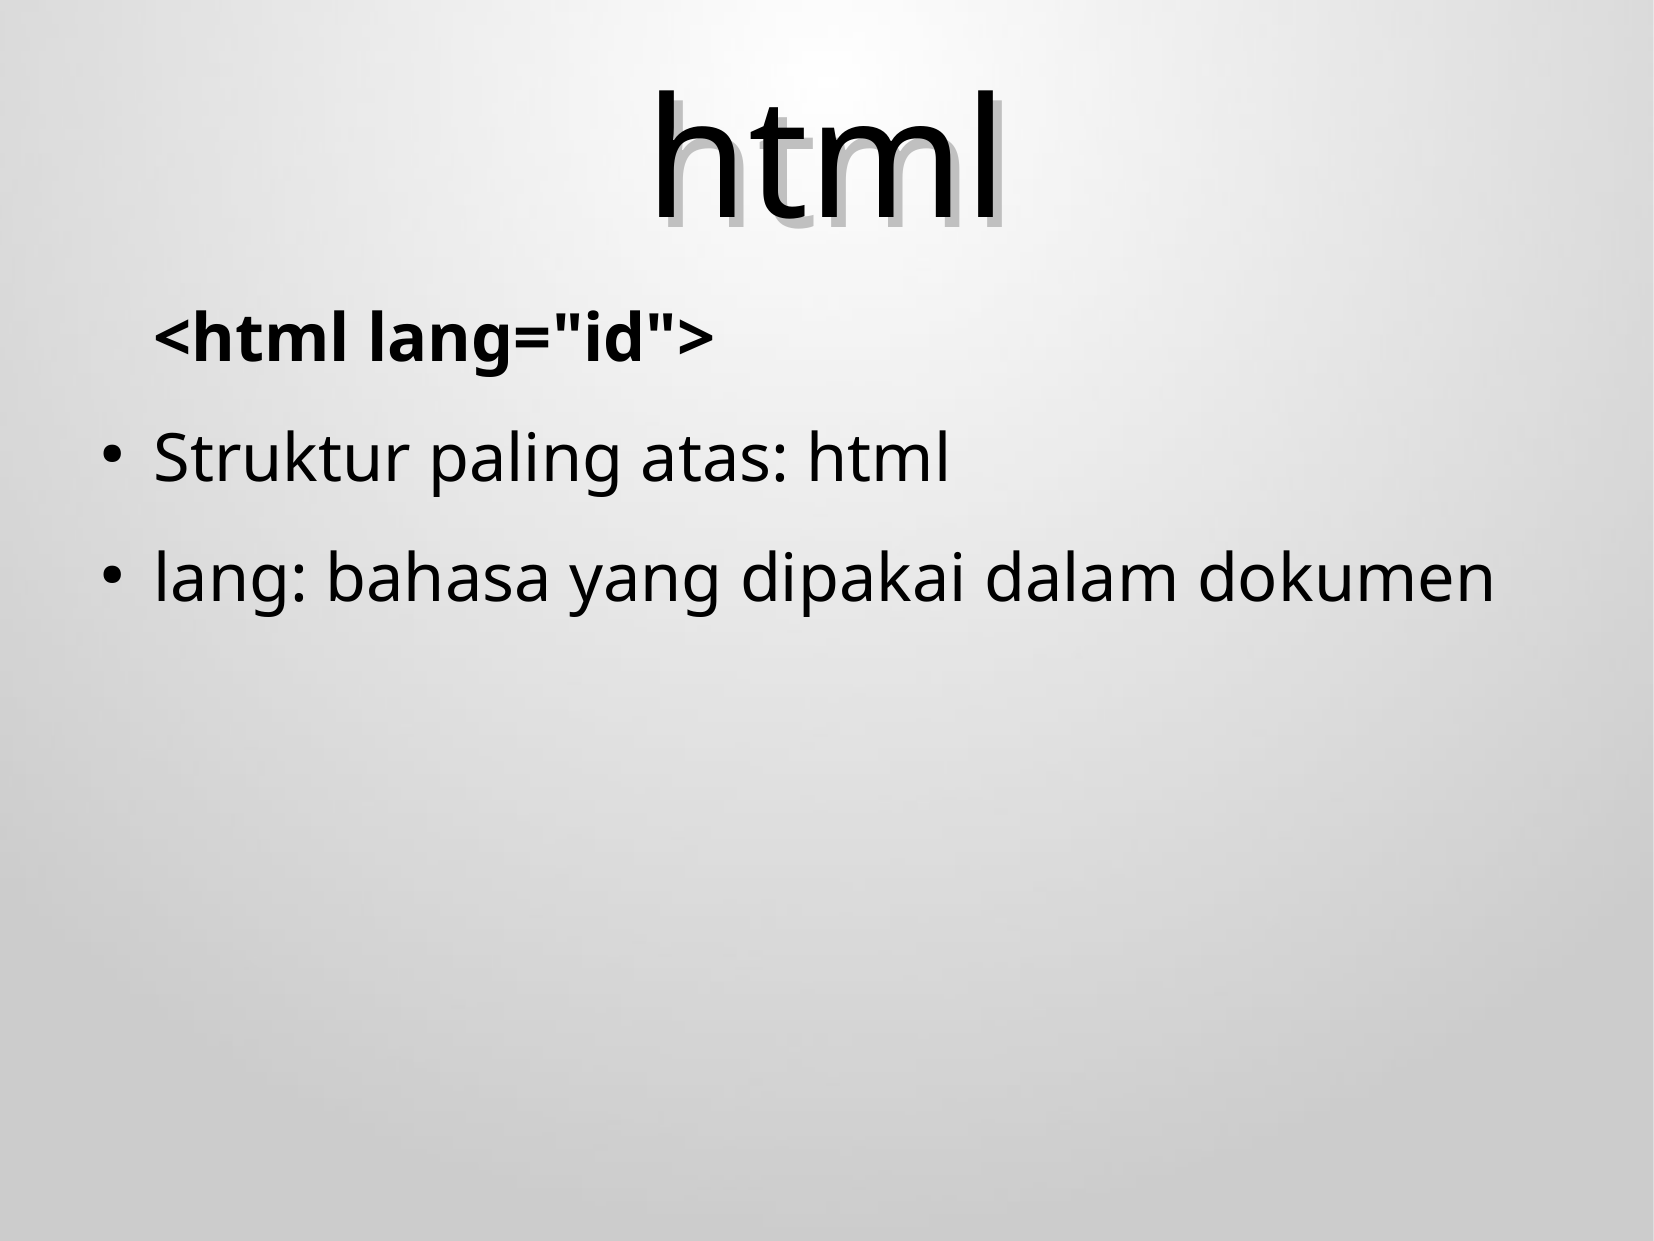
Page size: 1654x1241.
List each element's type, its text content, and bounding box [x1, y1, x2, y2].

list <html lang="id"> Struktur paling atas: html lang: bahasa yang dipakai dalam dokumen [82, 290, 1571, 1109]
picture [0, 0, 1654, 1241]
title html [82, 52, 1571, 254]
